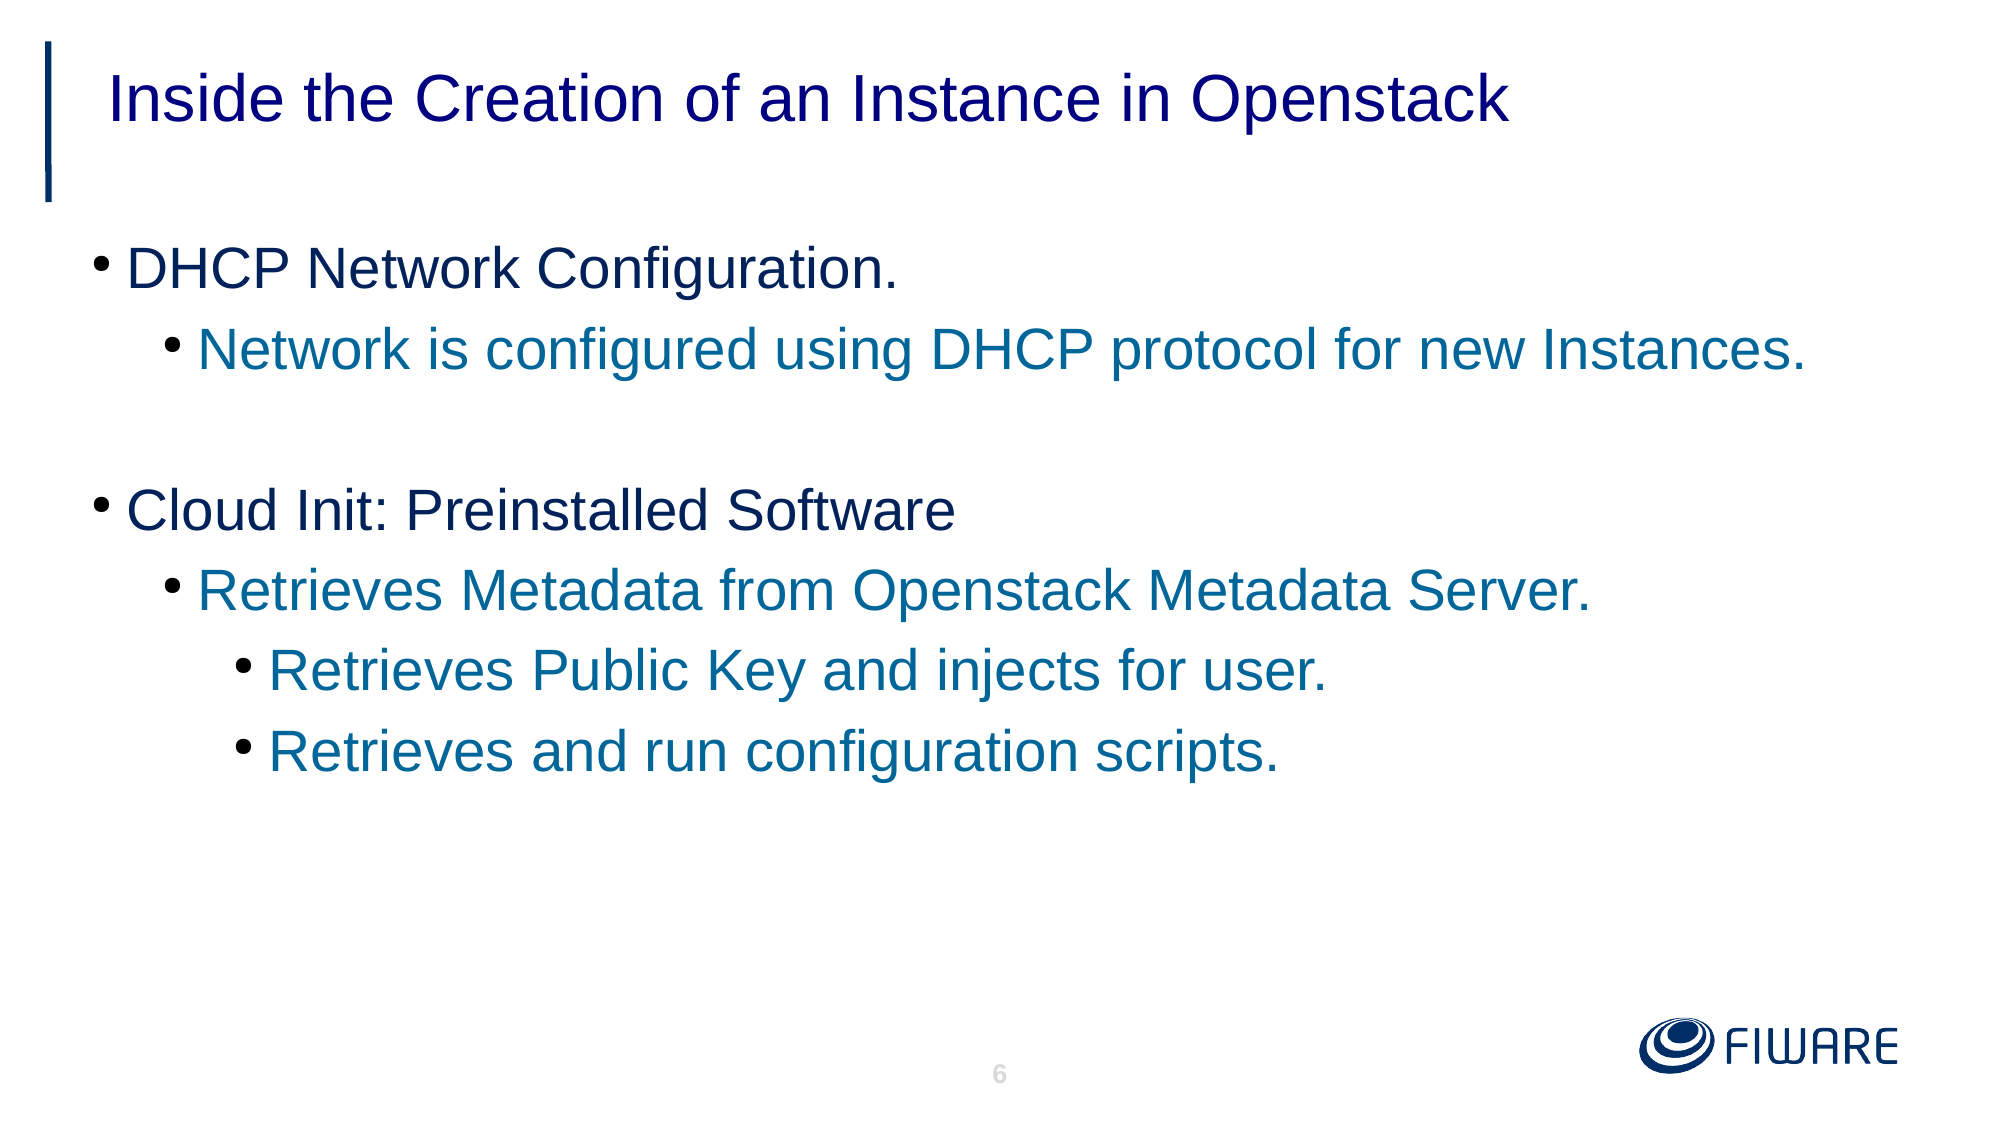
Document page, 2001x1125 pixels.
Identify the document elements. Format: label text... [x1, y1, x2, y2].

picture [1635, 1012, 1905, 1077]
title Inside the Creation of an Instance in Openstack [92, 47, 1704, 250]
text_box DHCP Network Configuration. Network is configured using DHCP protocol for new Instances. Cloud Init: Preinstalled Software Retrieves Metadata from Openstack Metadata Server. Retrieves Public Key and injects for user. Retrieves and run configuration scripts. [76, 212, 1902, 791]
slide_number <número> [887, 1042, 1113, 1103]
